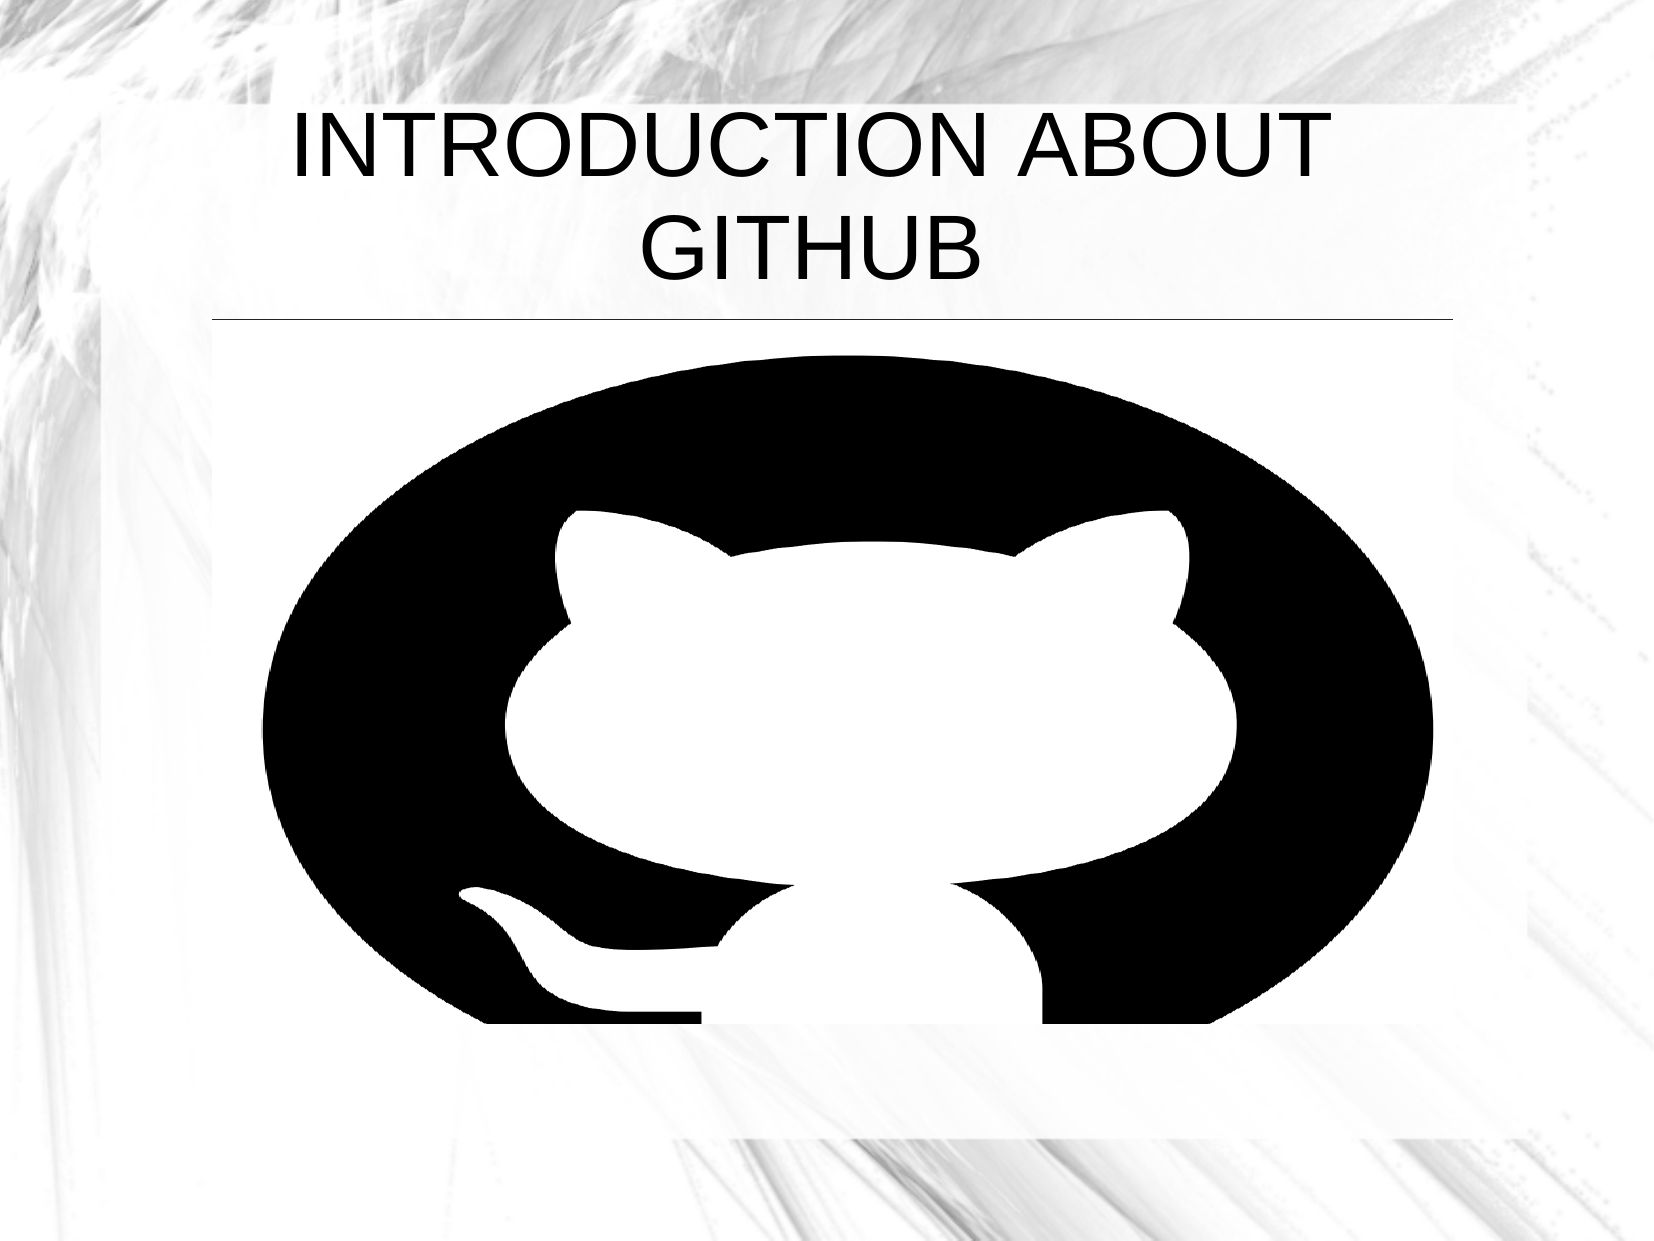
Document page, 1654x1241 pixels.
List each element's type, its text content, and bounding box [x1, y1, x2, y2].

picture [0, 0, 1654, 1241]
title INTRODUCTION ABOUT GITHUB [118, 93, 1506, 299]
